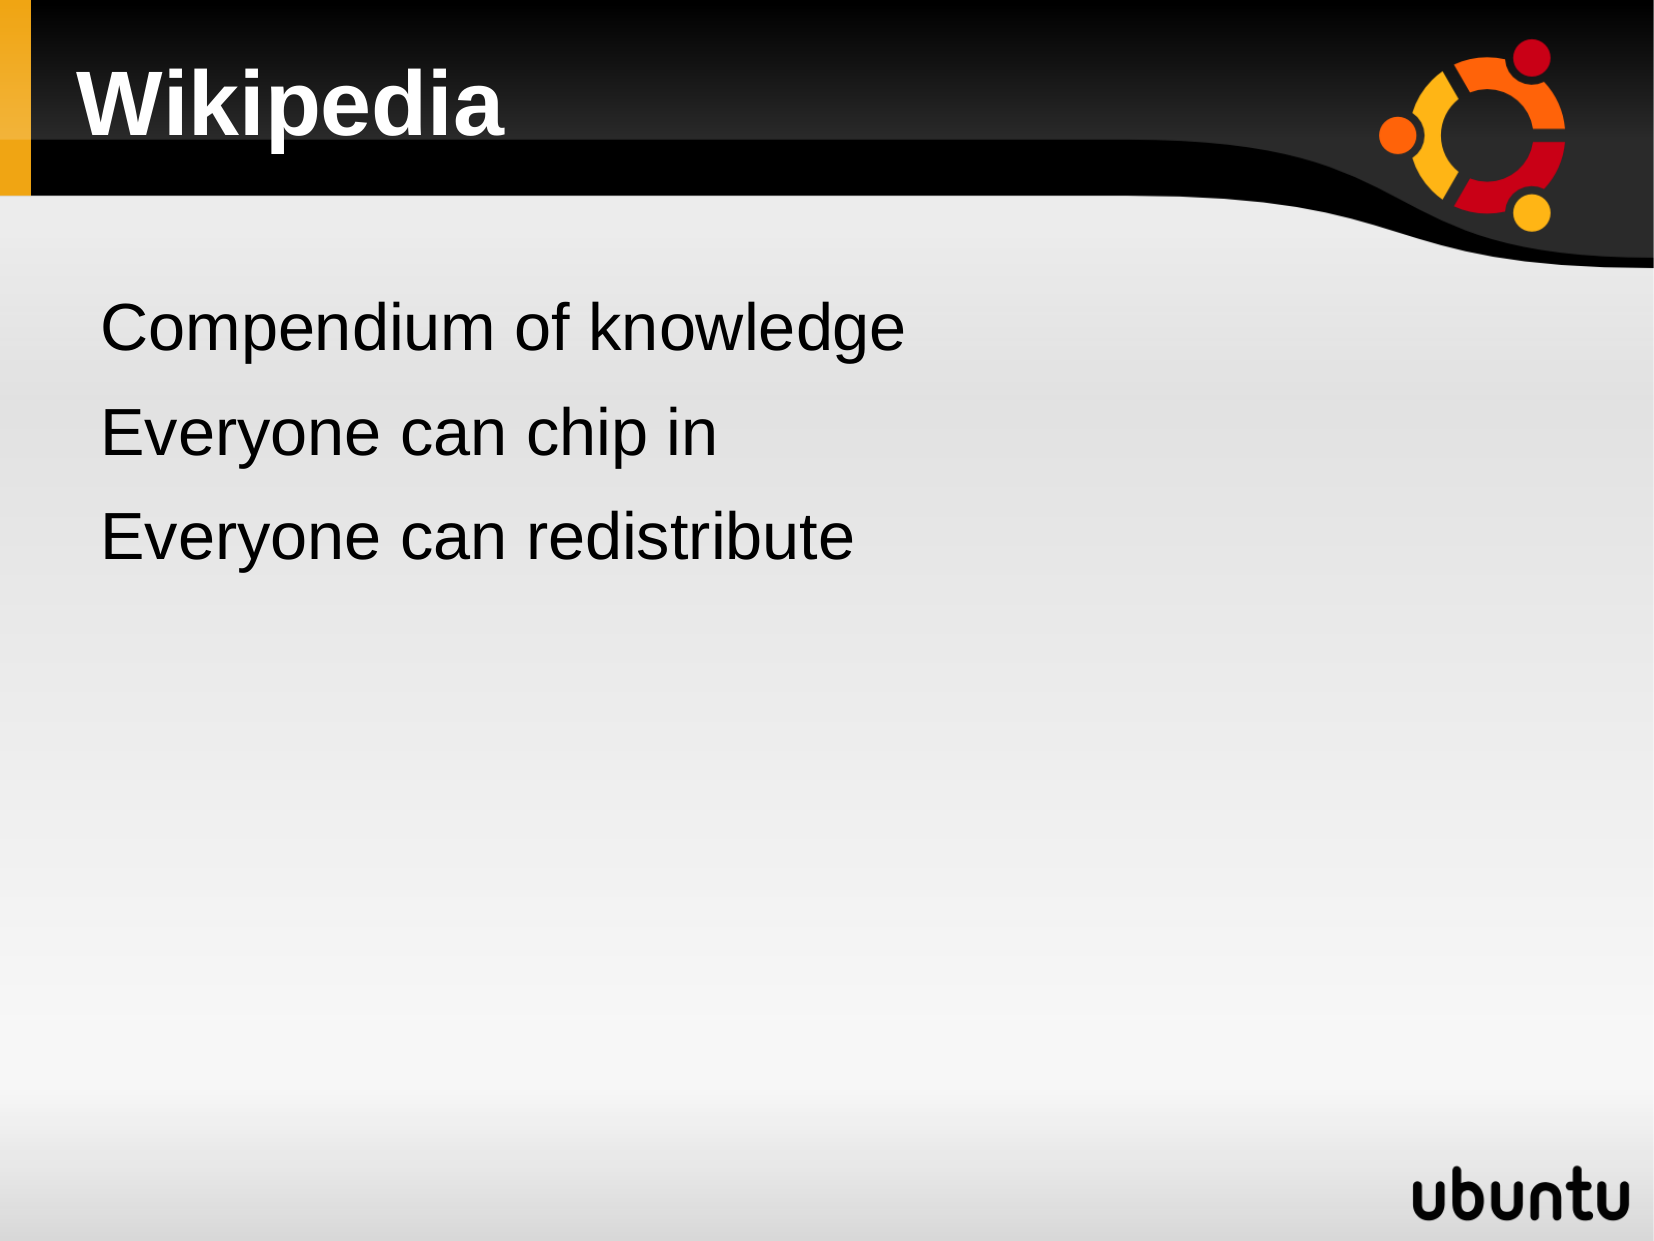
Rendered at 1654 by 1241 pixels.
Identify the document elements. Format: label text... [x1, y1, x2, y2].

picture [0, 0, 1654, 1241]
list Compendium of knowledge Everyone can chip in Everyone can redistribute [82, 290, 1571, 1109]
title Wikipedia [76, 0, 1565, 208]
